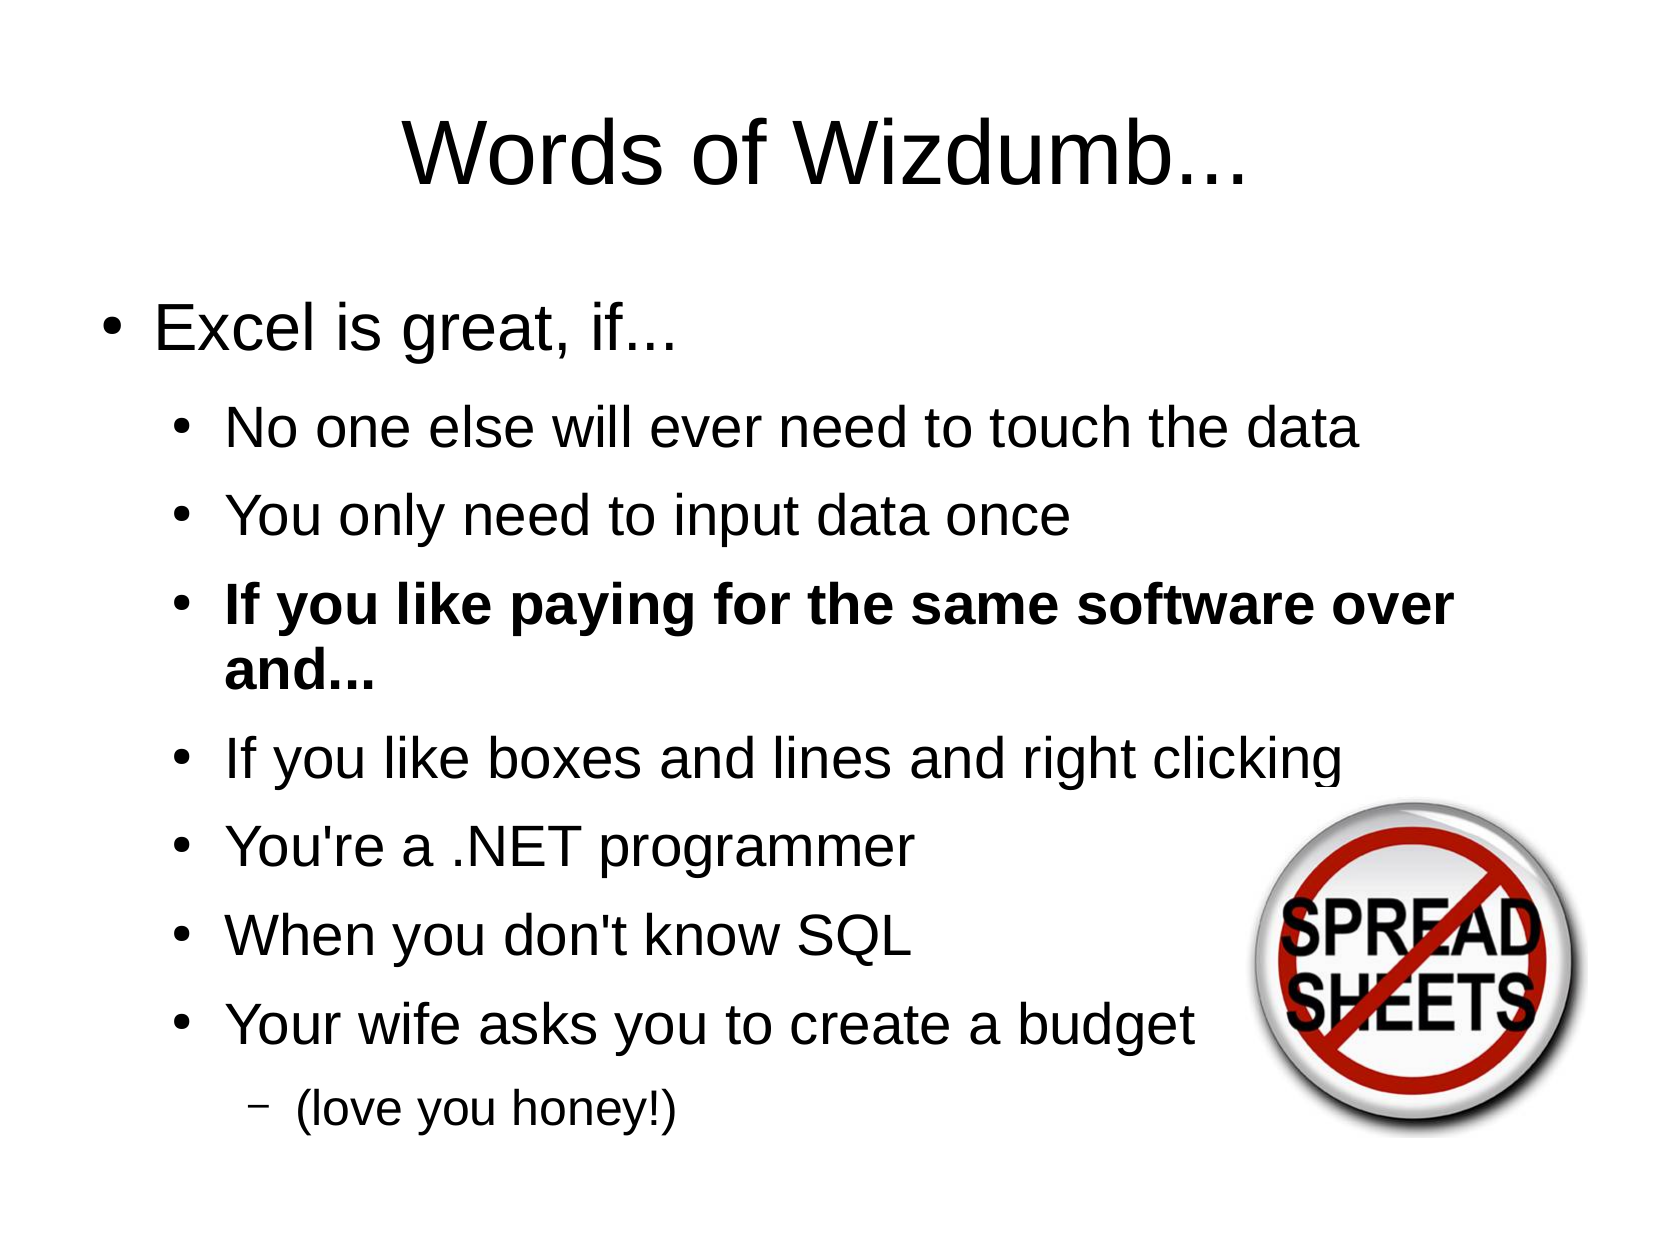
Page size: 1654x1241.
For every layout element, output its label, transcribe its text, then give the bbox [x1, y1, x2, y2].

picture [1237, 787, 1588, 1138]
list Excel is great, if... No one else will ever need to touch the data You only need to input data once If you like paying for the same software over and... If you like boxes and lines and right clicking You're a .NET programmer When you don't know SQL Your wife asks you to create a budget (love you honey!) [82, 290, 1571, 1136]
title Words of Wizdumb... [82, 56, 1571, 250]
